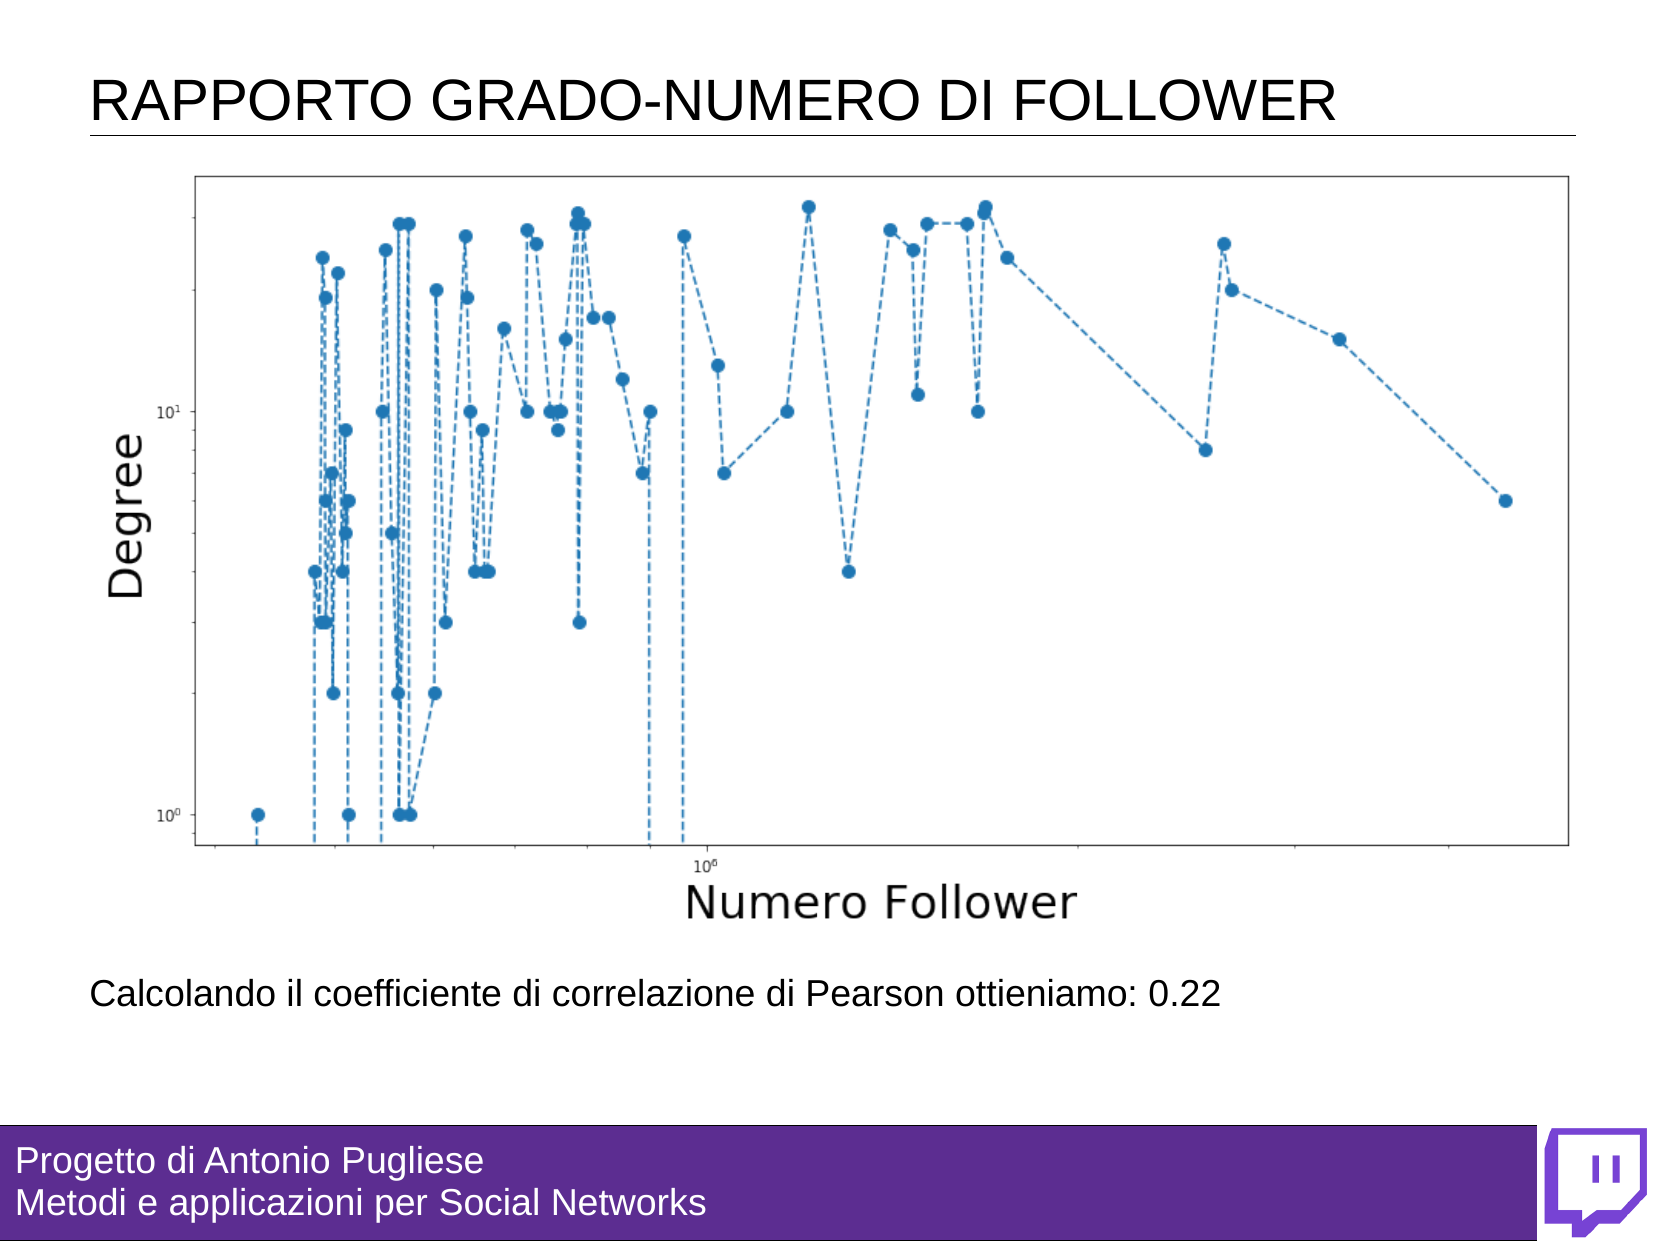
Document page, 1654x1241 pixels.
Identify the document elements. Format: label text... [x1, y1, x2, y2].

picture [93, 165, 1579, 939]
text_box Progetto di Antonio Pugliese Metodi e applicazioni per Social Networks [0, 1132, 872, 1232]
text_box [0, 1125, 1537, 1241]
picture [1537, 1124, 1653, 1241]
text_box RAPPORTO GRADO-NUMERO DI FOLLOWER [75, 60, 1576, 166]
text_box Calcolando il coefficiente di correlazione di Pearson ottieniamo: 0.22 [74, 964, 1585, 1064]
